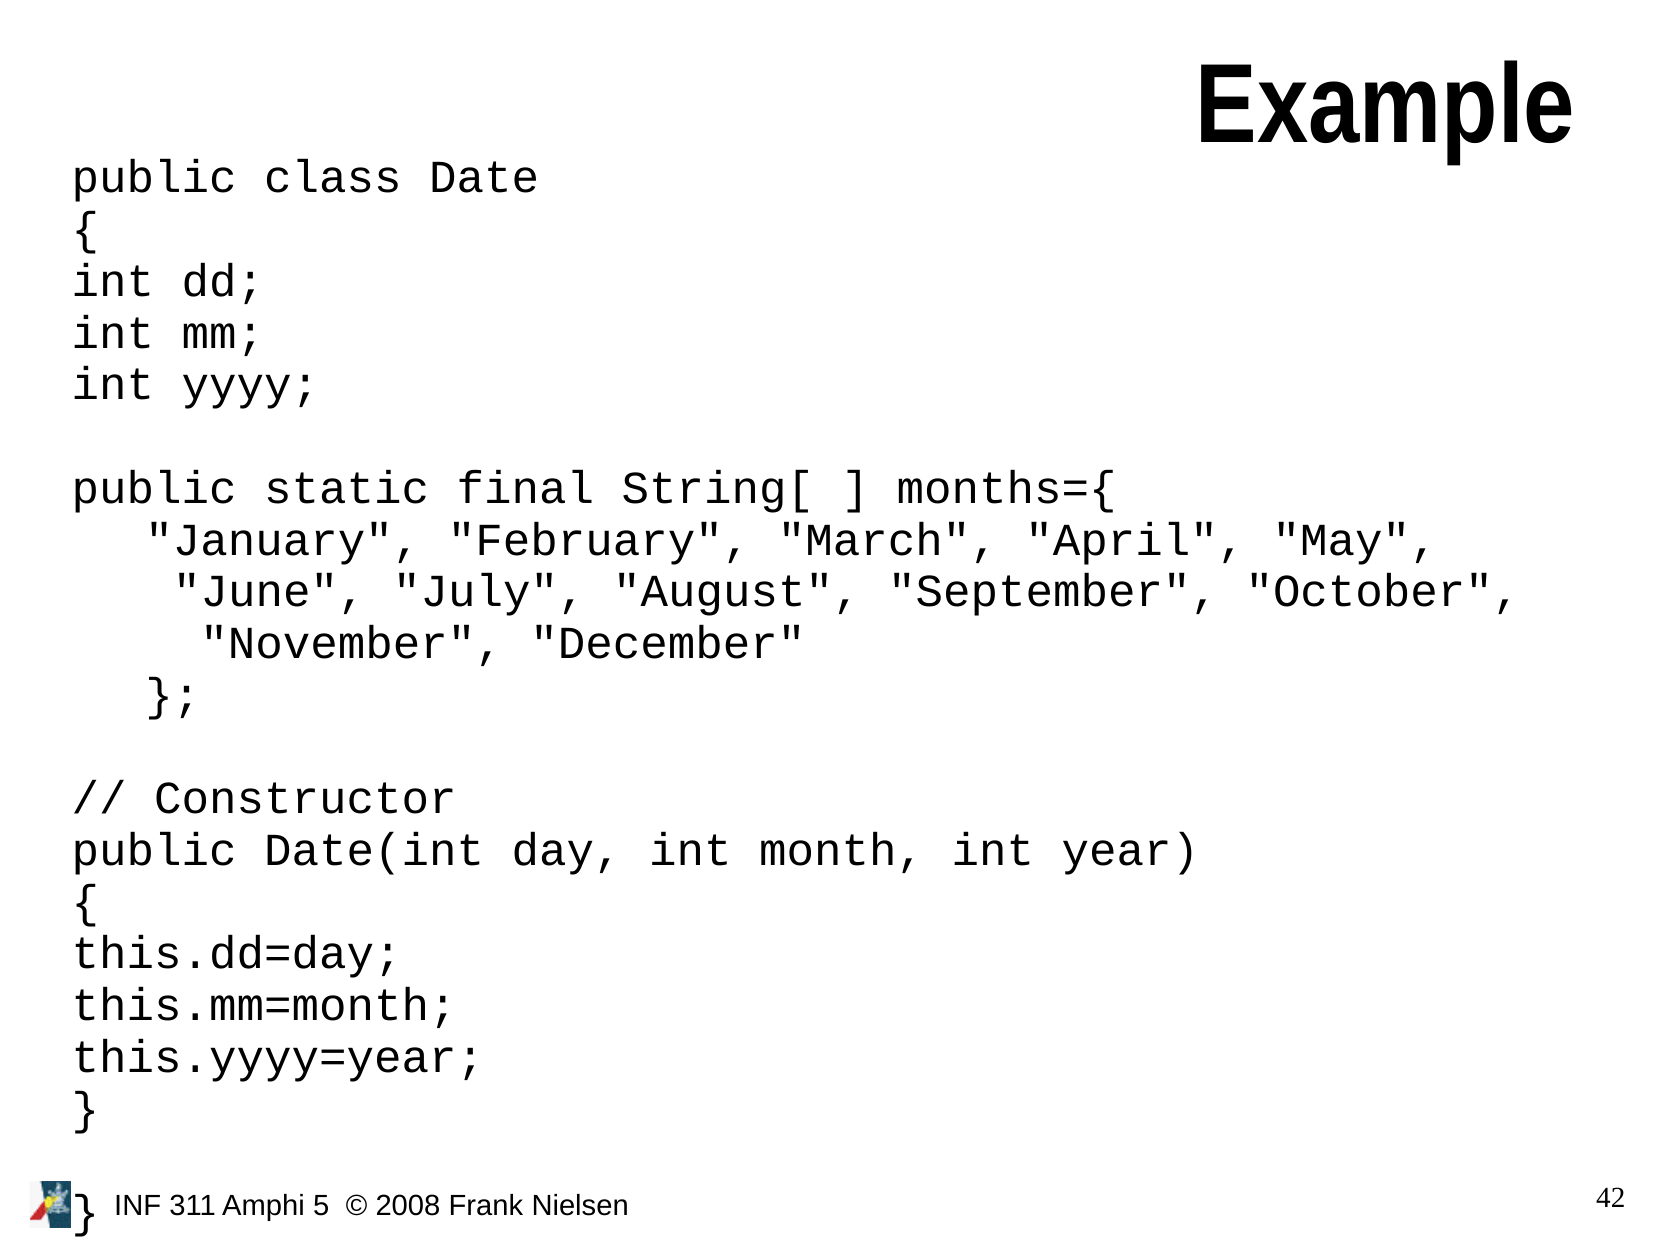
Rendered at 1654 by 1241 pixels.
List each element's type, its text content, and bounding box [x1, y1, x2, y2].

text_box public class Date { int dd; int mm; int yyyy; public static final String[ ] months={ "January", "February", "March", "April", "May", "June", "July", "August", "September", "October", "November", "December" }; // Constructor public Date(int day, int month, int year) { this.dd=day; this.mm=month; this.yyyy=year; } } [56, 147, 1536, 1187]
text_box Example [1181, 29, 1591, 174]
picture [29, 1181, 71, 1228]
